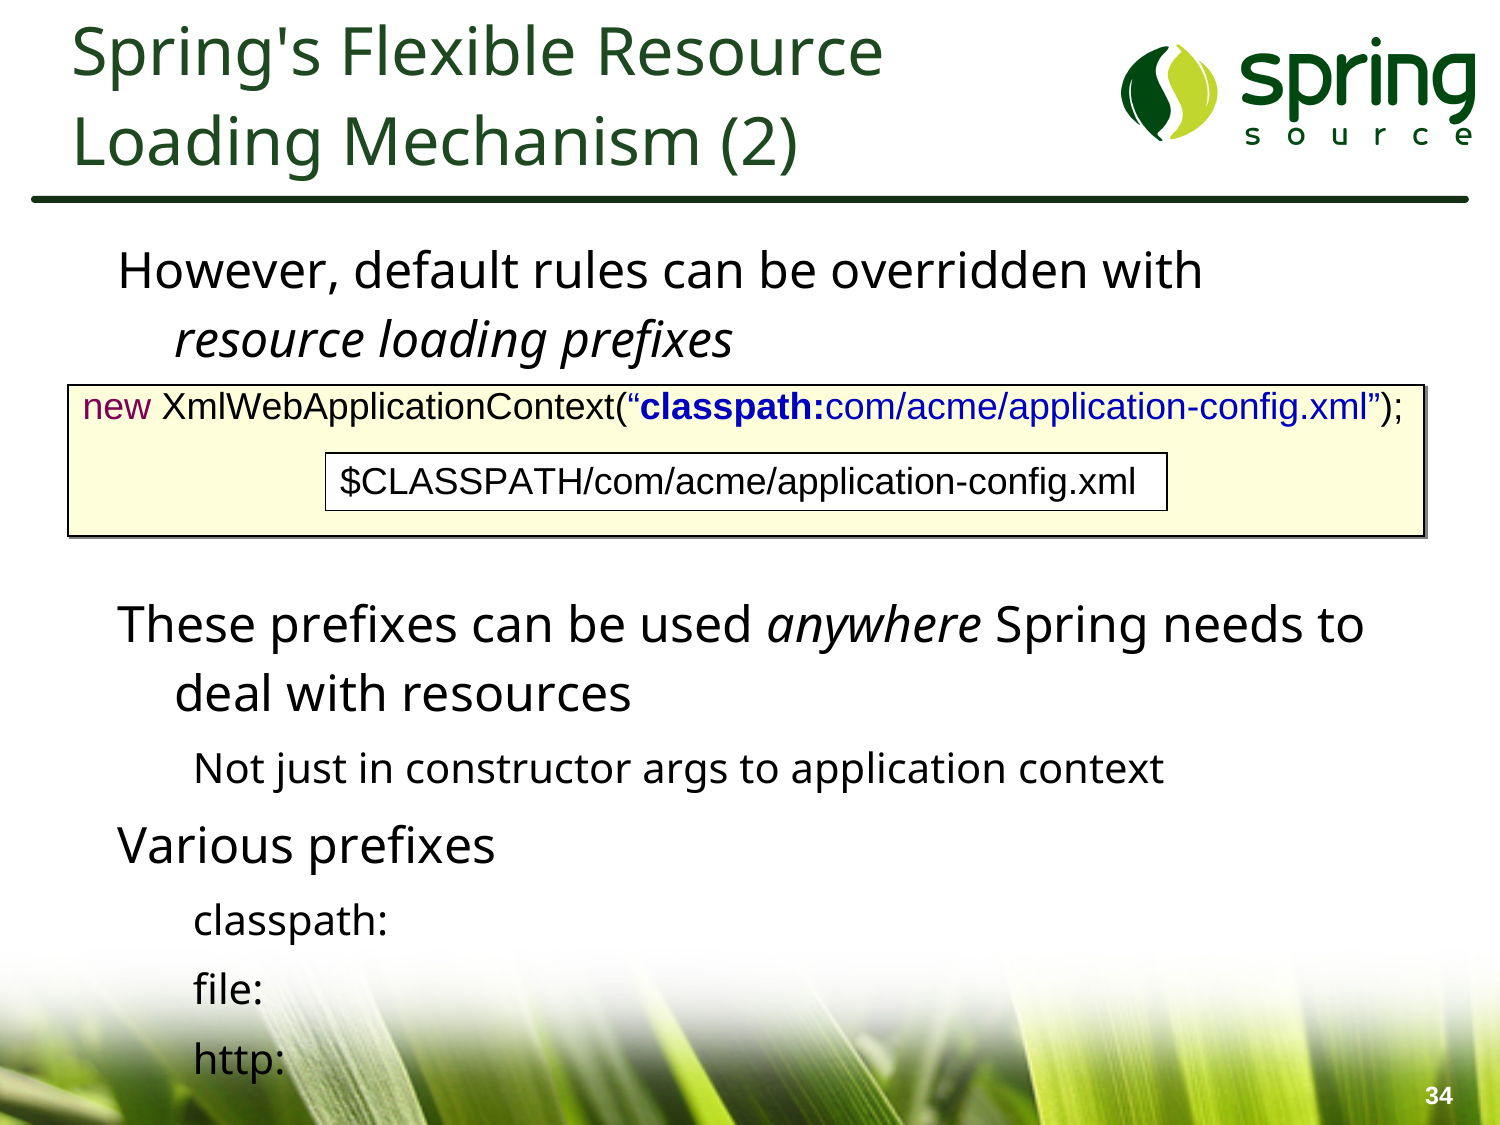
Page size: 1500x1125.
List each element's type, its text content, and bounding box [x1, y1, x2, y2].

picture [1121, 37, 1475, 145]
list However, default rules can be overridden with resource loading prefixes These prefixes can be used anywhere Spring needs to deal with resources Not just in constructor args to application context Various prefixes classpath: file: http: [103, 227, 1394, 384]
picture [0, 944, 1500, 1125]
list However, default rules can be overridden with resource loading prefixes These prefixes can be used anywhere Spring needs to deal with resources Not just in constructor args to application context Various prefixes classpath: file: http: [103, 536, 1394, 1010]
title Spring's Flexible Resource Loading Mechanism (2) [56, 5, 1089, 184]
text_box new XmlWebApplicationContext(“classpath:com/acme/application-config.xml”); [67, 384, 1424, 536]
text_box $CLASSPATH/com/acme/application-config.xml [325, 452, 1168, 511]
